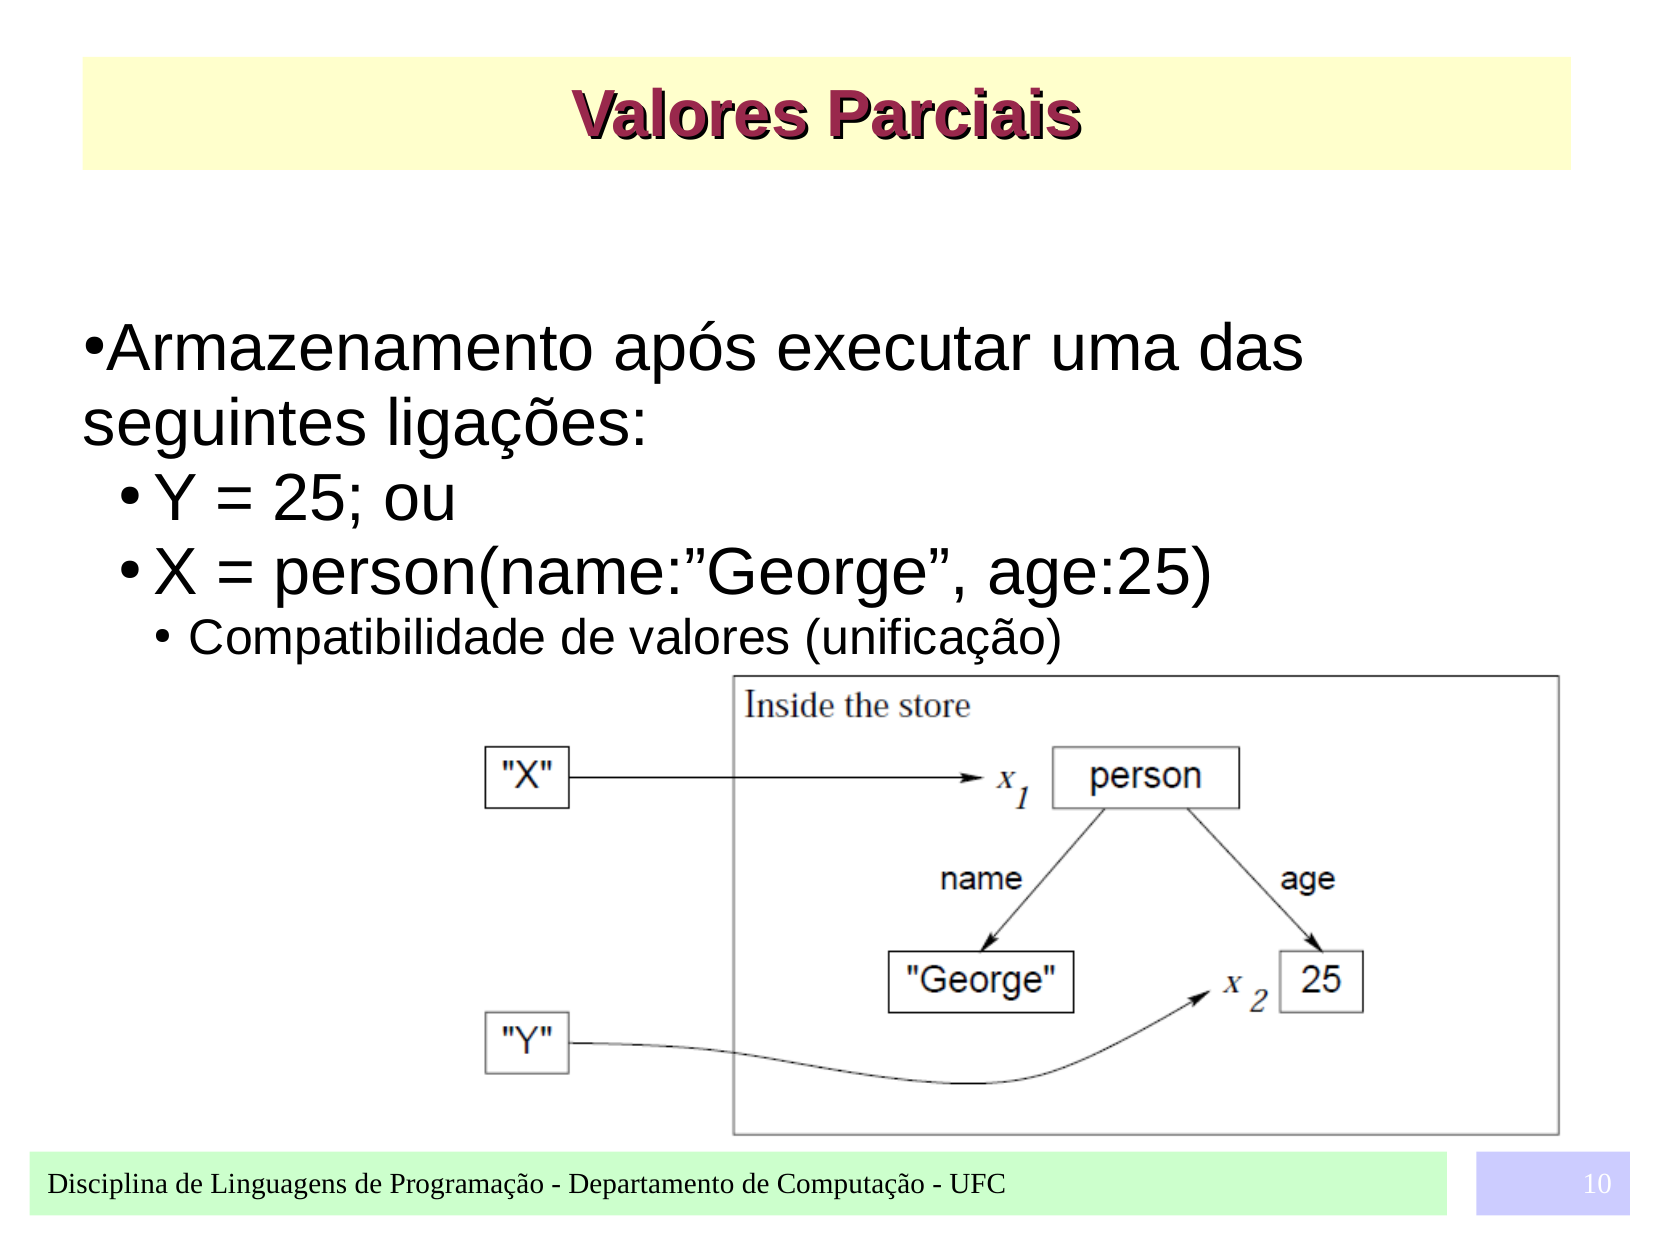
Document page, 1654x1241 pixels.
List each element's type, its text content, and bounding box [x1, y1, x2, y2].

picture [472, 926, 1565, 1149]
subtitle Armazenamento após executar uma das seguintes ligações: Y = 25; ou X = person(name:”George”, age:25) Compatibilidade de valores (unificação) [82, 49, 1571, 926]
